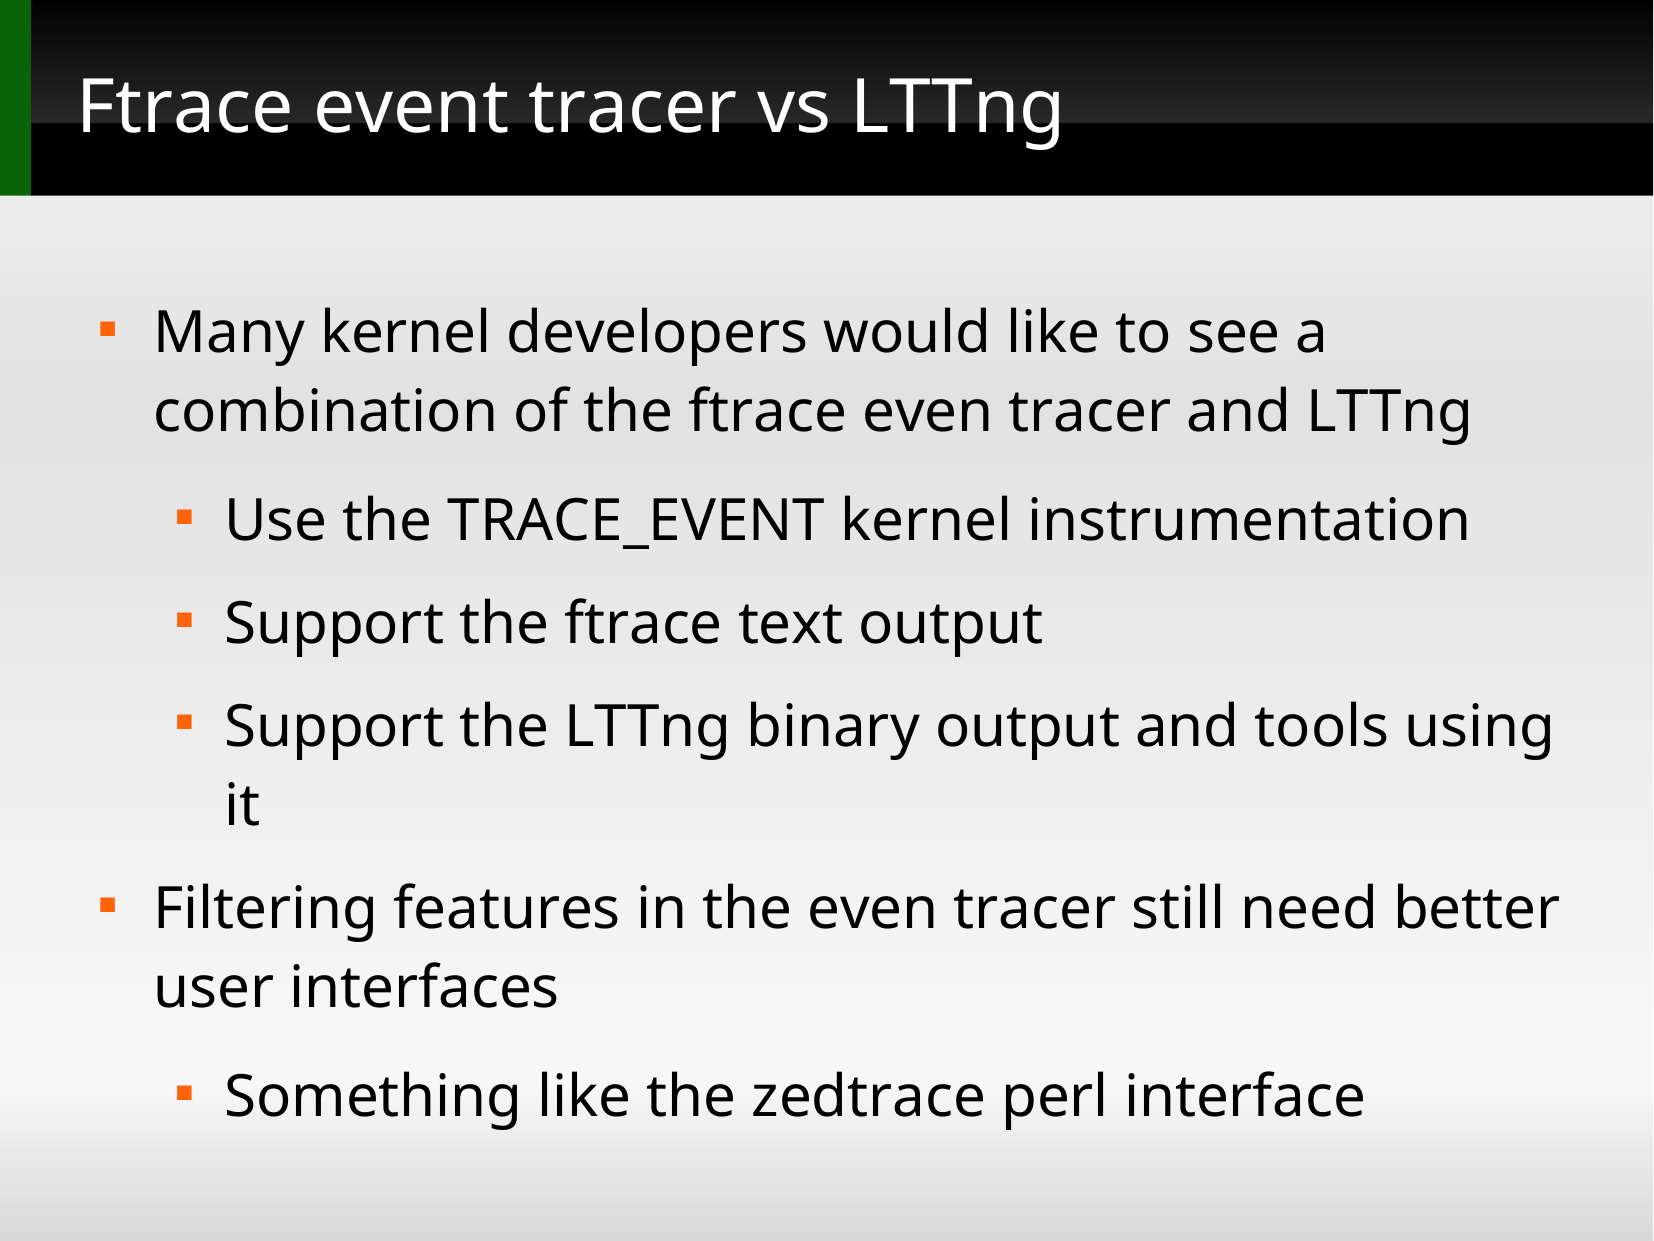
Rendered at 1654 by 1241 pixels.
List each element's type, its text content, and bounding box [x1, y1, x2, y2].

picture [0, 0, 1654, 1241]
title Ftrace event tracer vs LTTng [76, 0, 1565, 208]
list Many kernel developers would like to see a combination of the ftrace even tracer and LTTng Use the TRACE_EVENT kernel instrumentation Support the ftrace text output Support the LTTng binary output and tools using it Filtering features in the even tracer still need better user interfaces Something like the zedtrace perl interface [82, 290, 1571, 1095]
